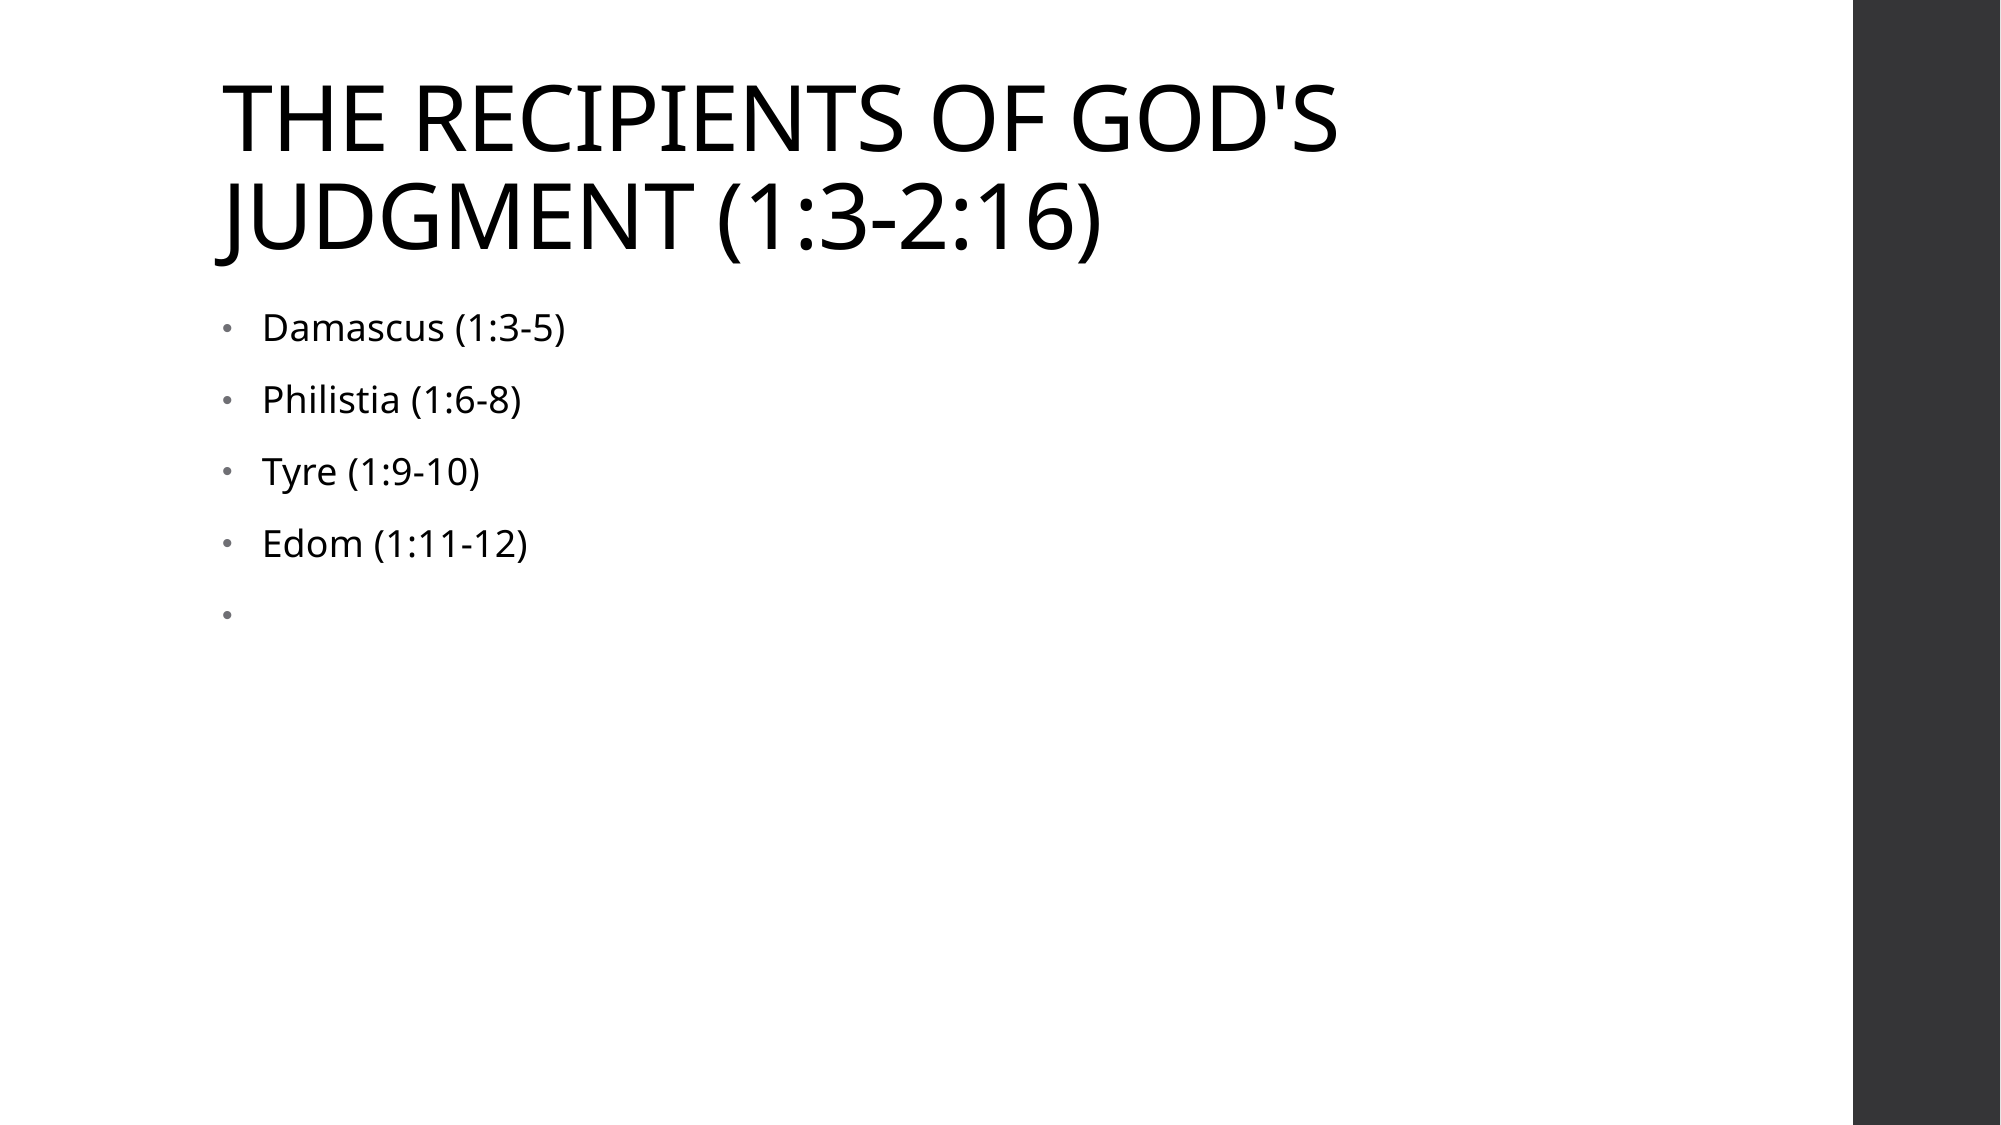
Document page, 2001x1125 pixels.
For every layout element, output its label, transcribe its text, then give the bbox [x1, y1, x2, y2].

title THE RECIPIENTS OF GOD'S JUDGMENT (1:3-2:16) [206, 60, 1797, 278]
list Damascus (1:3-5) Philistia (1:6-8) Tyre (1:9-10) Edom (1:11-12) [206, 299, 1617, 1014]
